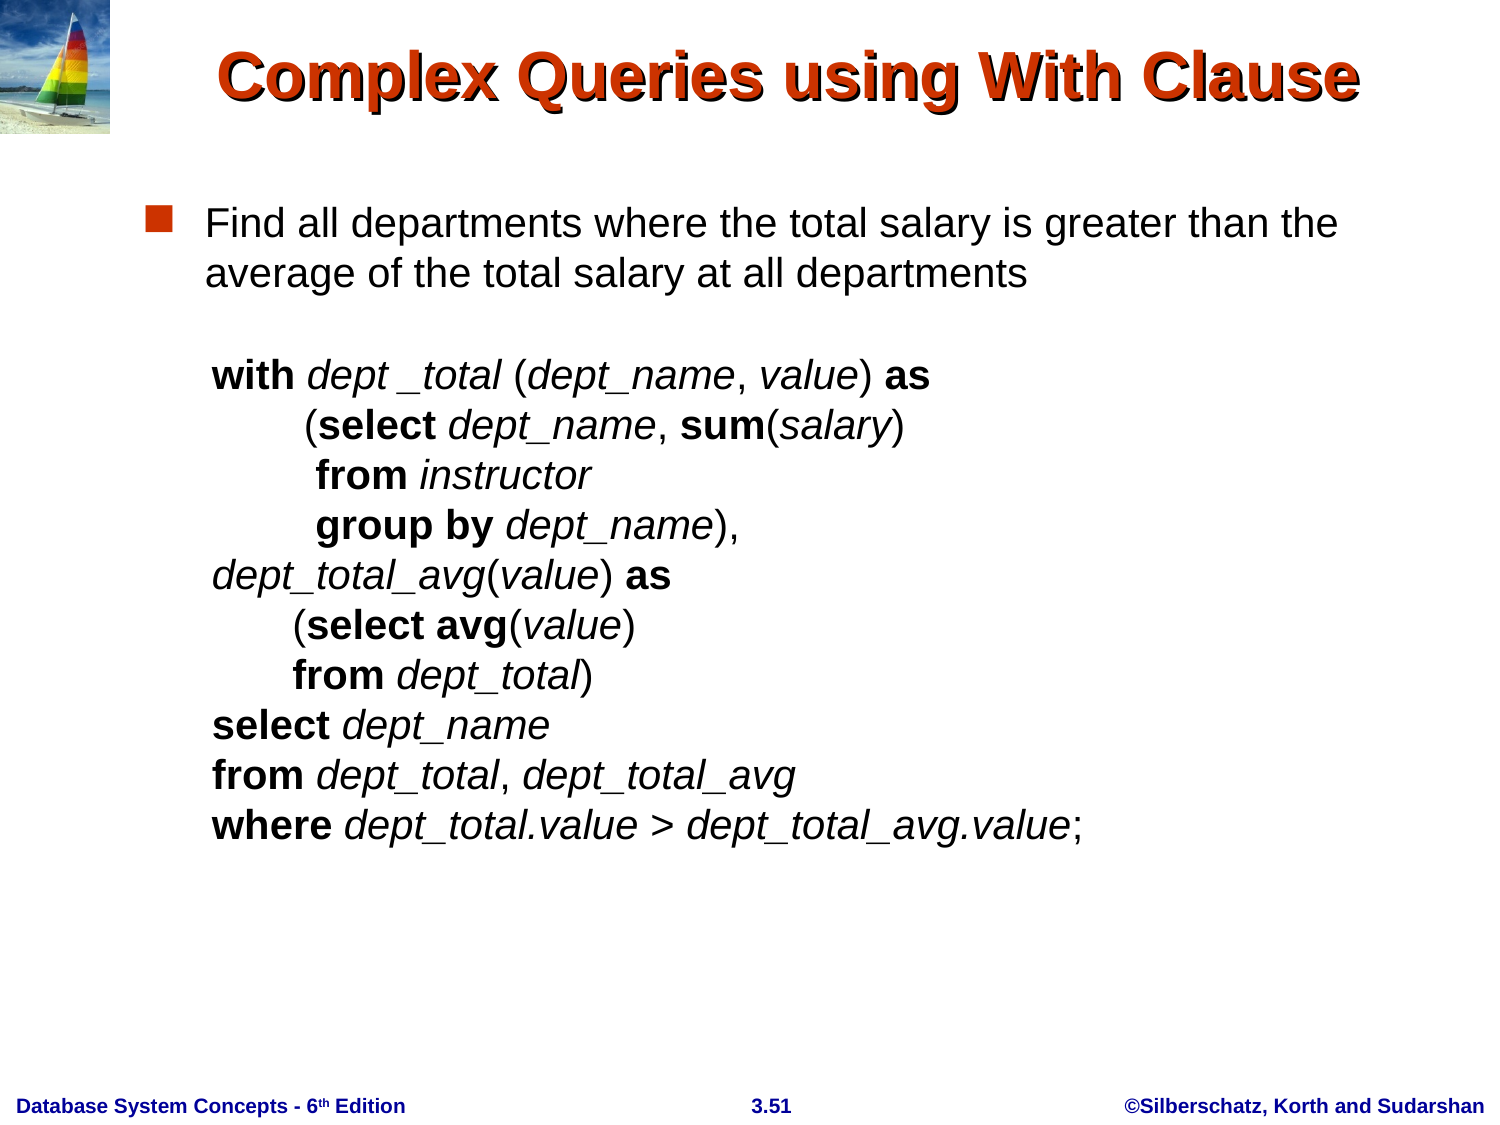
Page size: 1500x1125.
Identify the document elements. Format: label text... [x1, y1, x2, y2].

list Find all departments where the total salary is greater than the average of the total salary at all departments [133, 188, 1391, 352]
picture [0, 0, 110, 134]
title Complex Queries using With Clause [125, 19, 1451, 120]
text_box with dept _total (dept_name, value) as (select dept_name, sum(salary) from instructor group by dept_name), dept_total_avg(value) as (select avg(value) from dept_total) select dept_name from dept_total, dept_total_avg where dept_total.value > dept_total_avg.value; [197, 340, 1454, 856]
